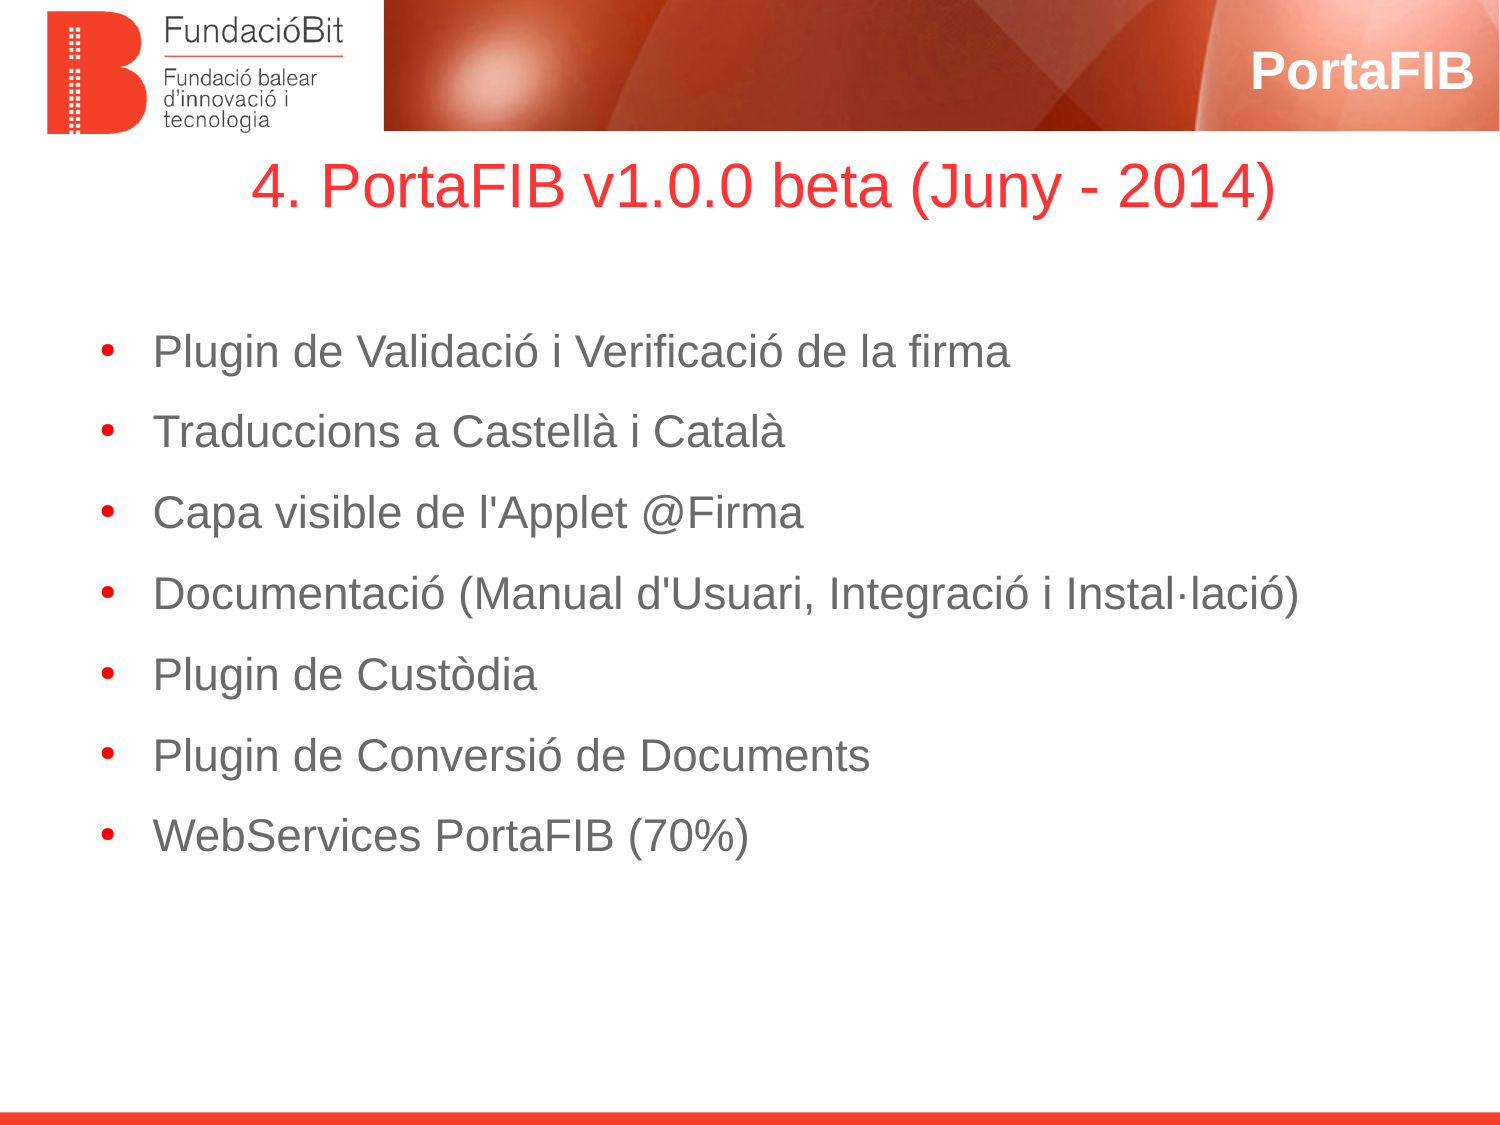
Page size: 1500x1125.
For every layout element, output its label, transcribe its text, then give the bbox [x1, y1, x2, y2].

text_box Plugin de Validació i Verificació de la firma Traduccions a Castellà i Català Capa visible de l'Applet @Firma Documentació (Manual d'Usuari, Integració i Instal·lació) Plugin de Custòdia Plugin de Conversió de Documents WebServices PortaFIB (70%) [81, 244, 1440, 860]
text_box 4. PortaFIB v1.0.0 beta (Juny - 2014) [78, 150, 1300, 226]
picture [383, 0, 1500, 131]
picture [47, 11, 343, 134]
title PortaFIB [324, 19, 1477, 123]
